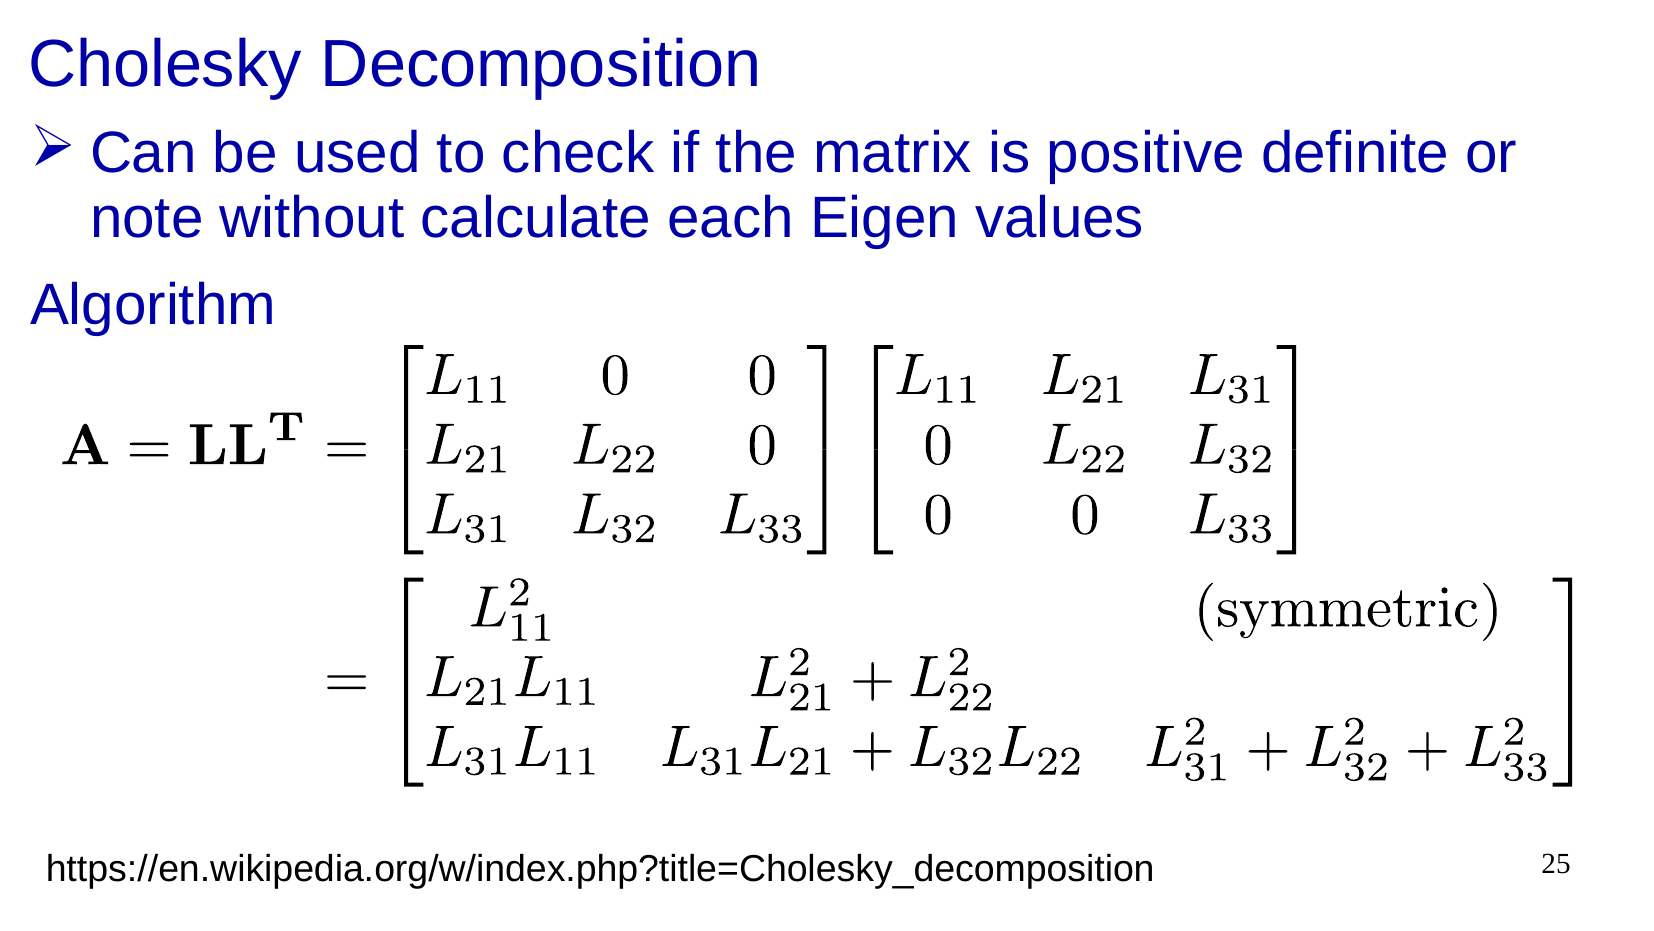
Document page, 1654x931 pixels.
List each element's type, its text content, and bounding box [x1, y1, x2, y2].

text_box [60, 345, 1592, 787]
list Can be used to check if the matrix is positive definite or note without calculate each Eigen values Algorithm [30, 120, 1645, 916]
text_box https://en.wikipedia.org/w/index.php?title=Cholesky_decomposition [31, 840, 1171, 897]
title Cholesky Decomposition [28, 21, 1626, 106]
